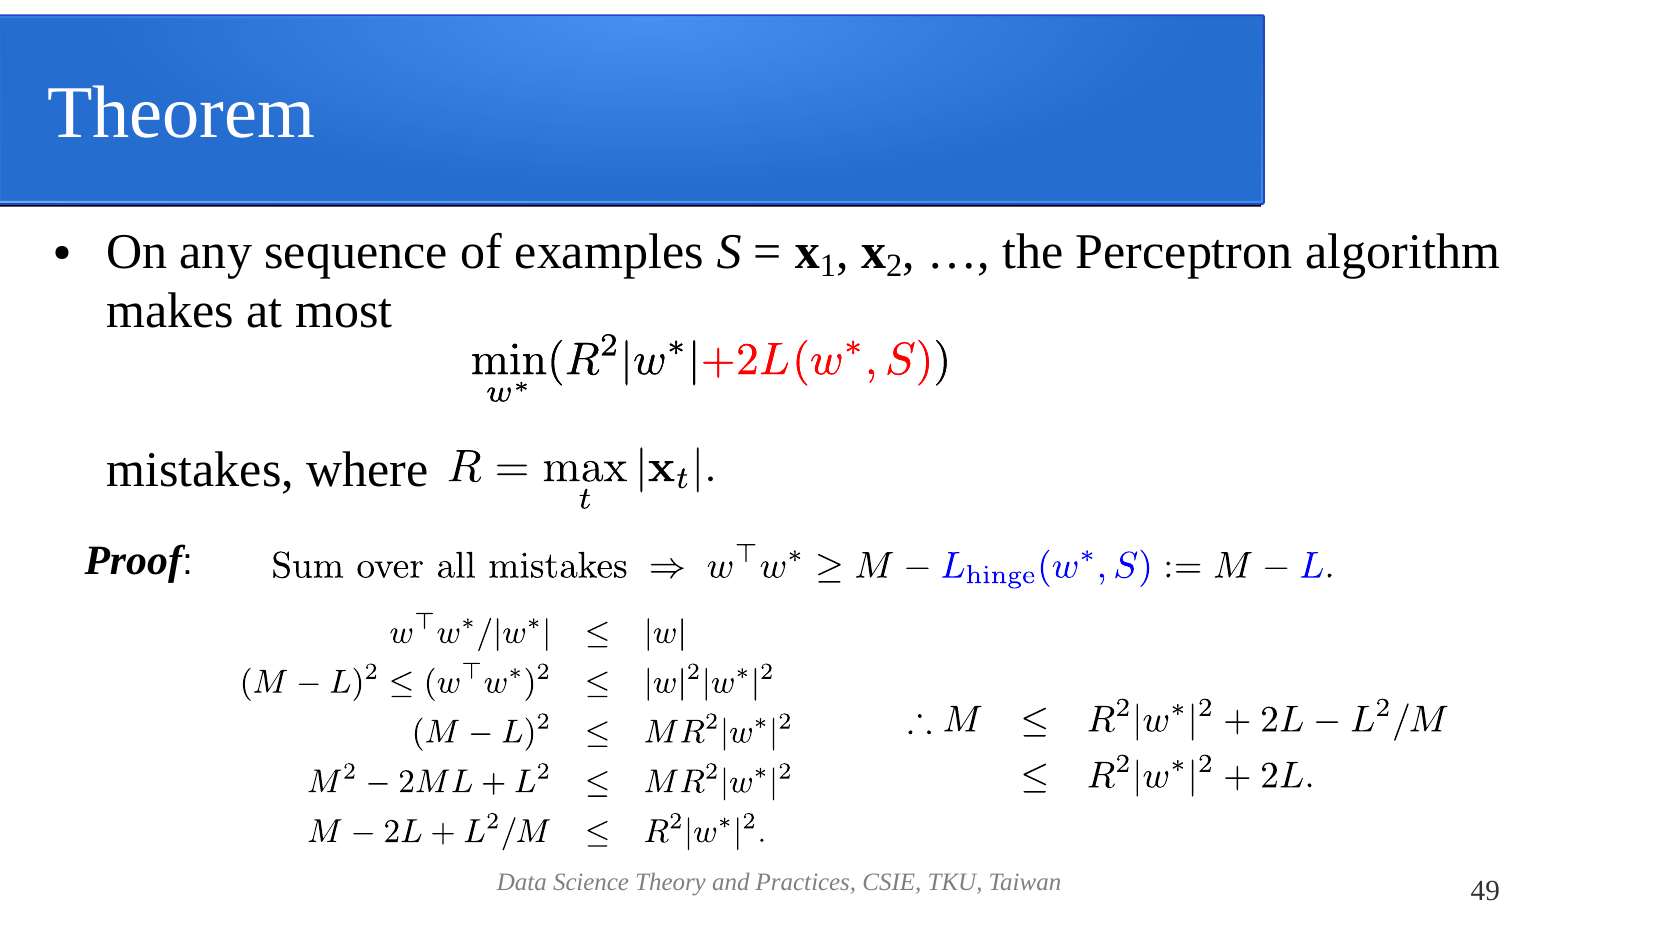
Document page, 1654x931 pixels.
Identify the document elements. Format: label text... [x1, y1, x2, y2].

picture [238, 611, 792, 852]
text_box Proof: [69, 529, 306, 591]
picture [269, 542, 1333, 590]
picture [444, 445, 715, 511]
list On any sequence of examples S = x1, x2, …, the Perceptron algorithm makes at most mistakes, where [35, 224, 1524, 764]
picture [905, 697, 1450, 799]
picture [469, 332, 949, 404]
title Theorem [47, 35, 1199, 189]
